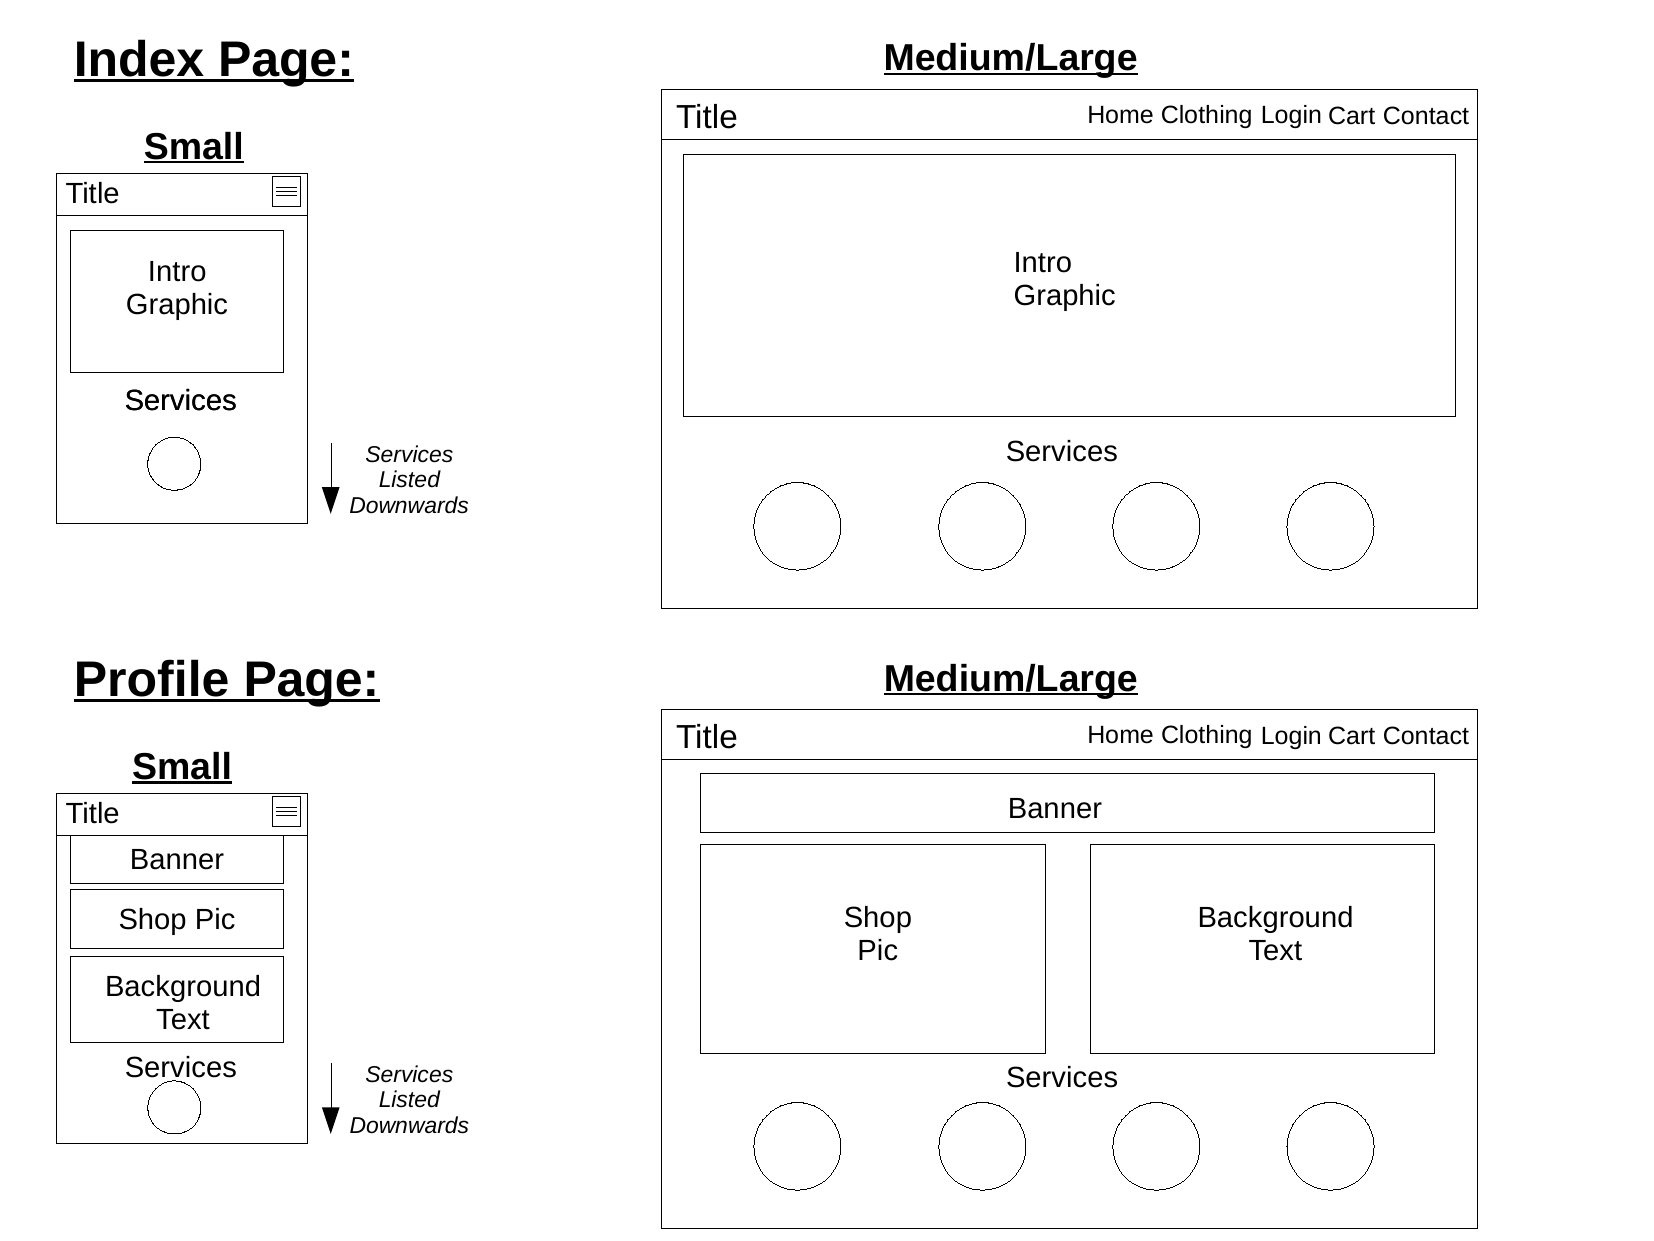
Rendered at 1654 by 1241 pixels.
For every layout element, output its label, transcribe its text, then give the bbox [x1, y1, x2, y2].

text_box Cart [1313, 714, 1368, 757]
text_box Services [991, 427, 1146, 509]
text_box Background Text [1175, 894, 1376, 975]
text_box Contact [1368, 93, 1495, 165]
text_box Cart [1313, 93, 1368, 137]
text_box Profile Page: [59, 643, 395, 715]
text_box Title [50, 789, 117, 841]
text_box Title [661, 91, 825, 148]
text_box Services [109, 1046, 260, 1092]
text_box Clothing [1146, 93, 1246, 165]
text_box Home [1072, 713, 1146, 757]
text_box Small [117, 737, 247, 835]
text_box Services Listed Downwards [334, 434, 485, 526]
text_box Banner [962, 785, 1148, 833]
text_box Small [129, 117, 259, 217]
text_box Contact [1368, 714, 1495, 785]
text_box Shop Pic [785, 894, 971, 975]
text_box [56, 173, 308, 524]
text_box Background Text [88, 962, 278, 1046]
text_box Title [50, 169, 146, 221]
text_box Medium/Large [868, 649, 1186, 707]
text_box Clothing [1146, 713, 1246, 773]
text_box Home [1072, 93, 1146, 137]
text_box Services Listed Downwards [334, 1054, 485, 1146]
text_box Shop Pic [94, 895, 260, 955]
text_box Intro Graphic [106, 248, 249, 329]
text_box Login [1246, 713, 1347, 773]
text_box Title [661, 711, 825, 768]
text_box Intro Graphic [998, 238, 1184, 319]
text_box Services [109, 376, 260, 424]
text_box [661, 89, 1478, 609]
text_box Services [991, 1053, 1134, 1134]
text_box Login [1246, 93, 1347, 165]
text_box [661, 709, 1478, 1229]
text_box [56, 793, 308, 1144]
text_box Banner [94, 835, 260, 895]
text_box Medium/Large [868, 29, 1186, 87]
text_box Index Page: [59, 23, 378, 95]
